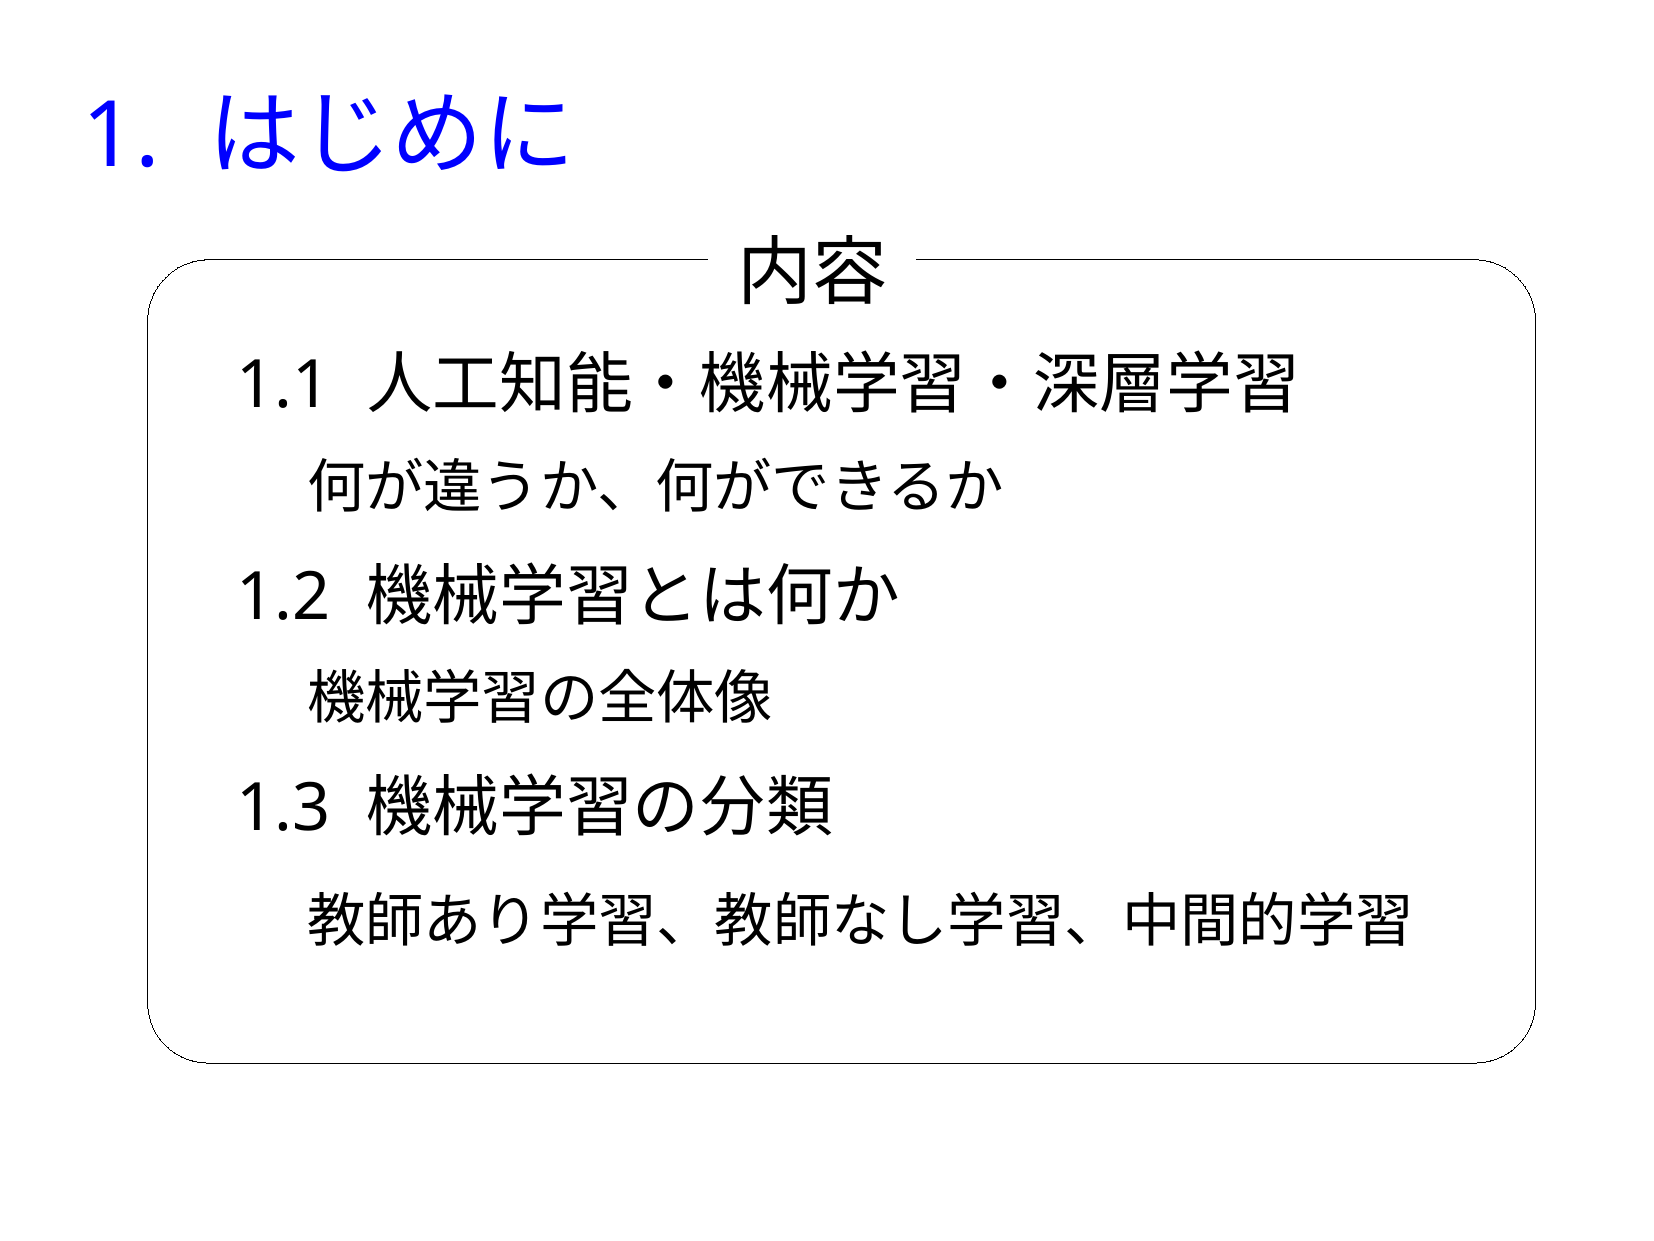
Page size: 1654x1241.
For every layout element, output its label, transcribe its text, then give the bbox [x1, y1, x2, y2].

text_box 内容 [708, 206, 916, 325]
title 1. はじめに [82, 50, 1571, 225]
list 1.1 人工知能・機械学習・深層学習 何が違うか、何ができるか 1.2 機械学習とは何か 機械学習の全体像 1.3 機械学習の分類 教師あり学習、教師なし学習、中間的学習 [236, 336, 1536, 1164]
